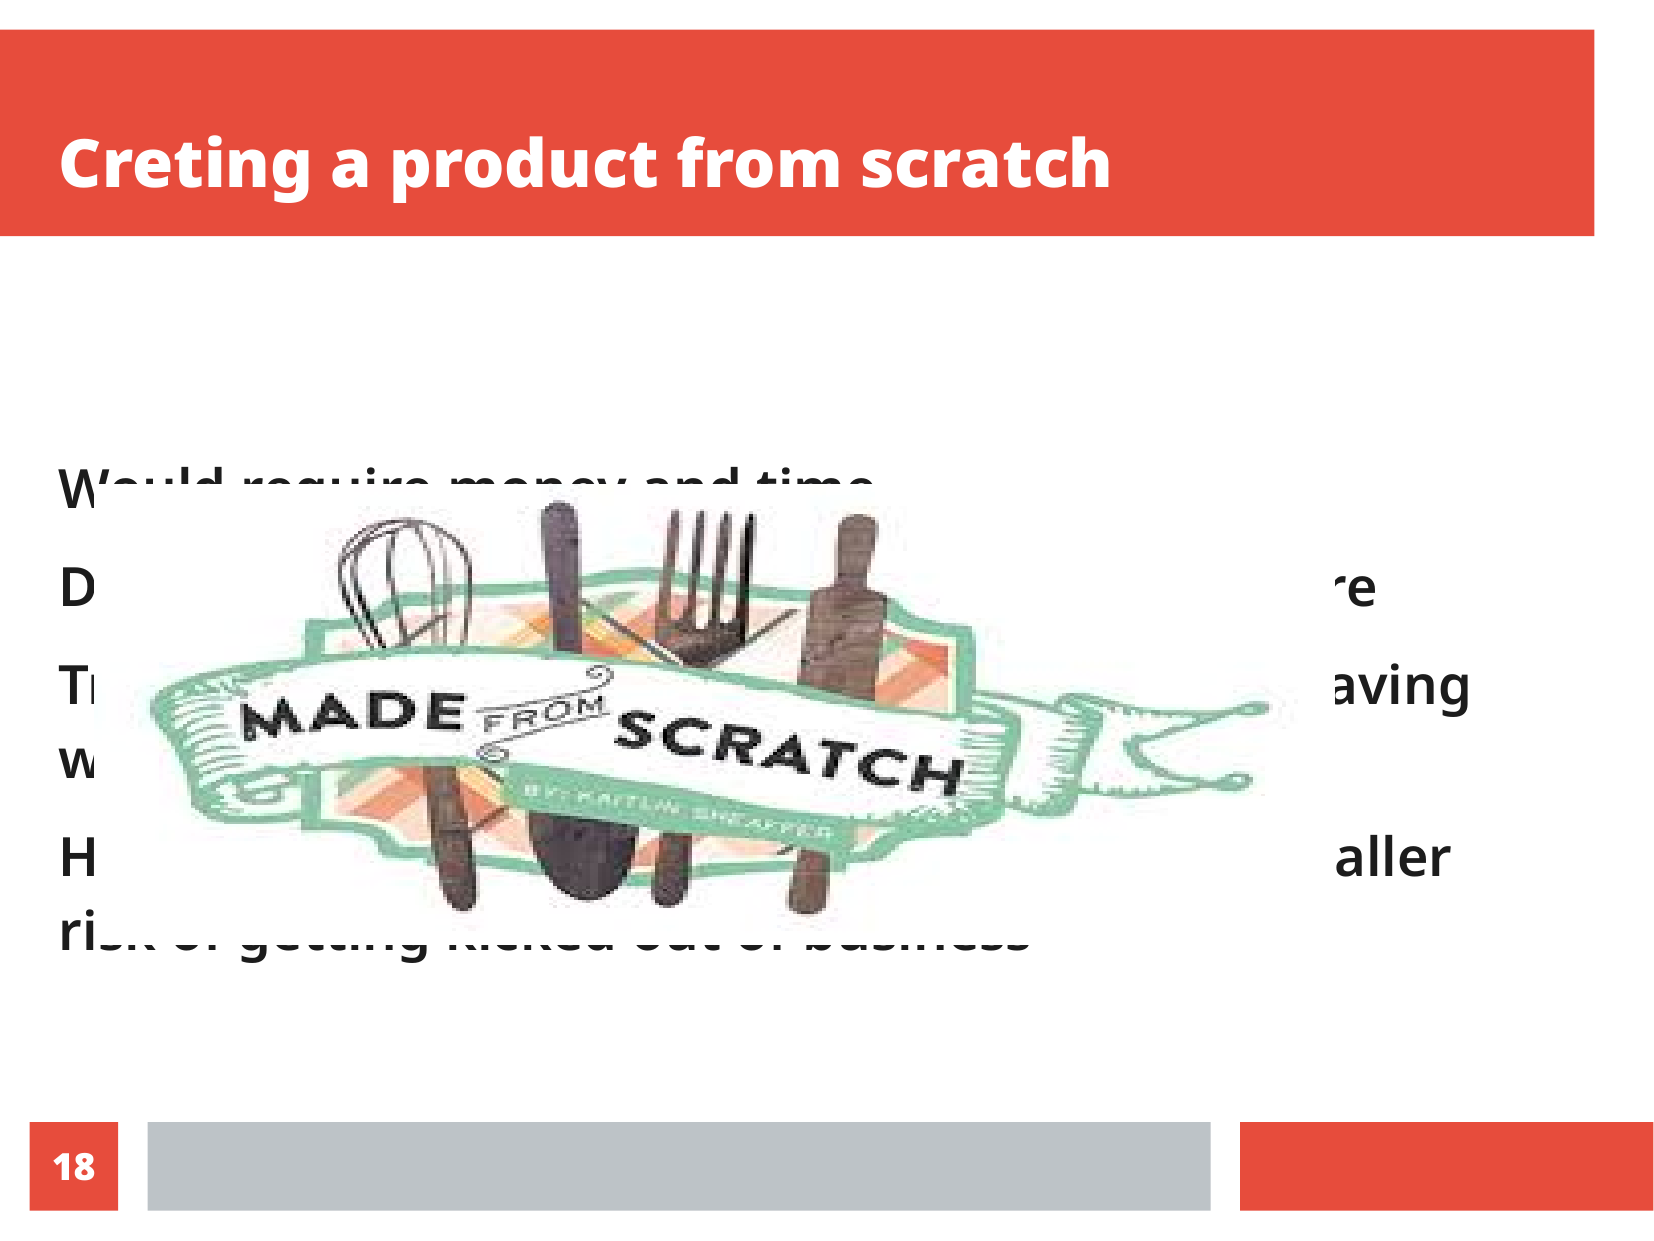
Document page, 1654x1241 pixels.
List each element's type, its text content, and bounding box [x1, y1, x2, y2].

title Creting a product from scratch [59, 59, 1595, 207]
list Would require money and time Due to quality requirement necessary for the core Trying to partner with high street broker after having working MVP Huge risk that we will not find partner, much smaller risk of getting kicked out of business [59, 324, 1565, 1093]
picture [94, 484, 1335, 945]
